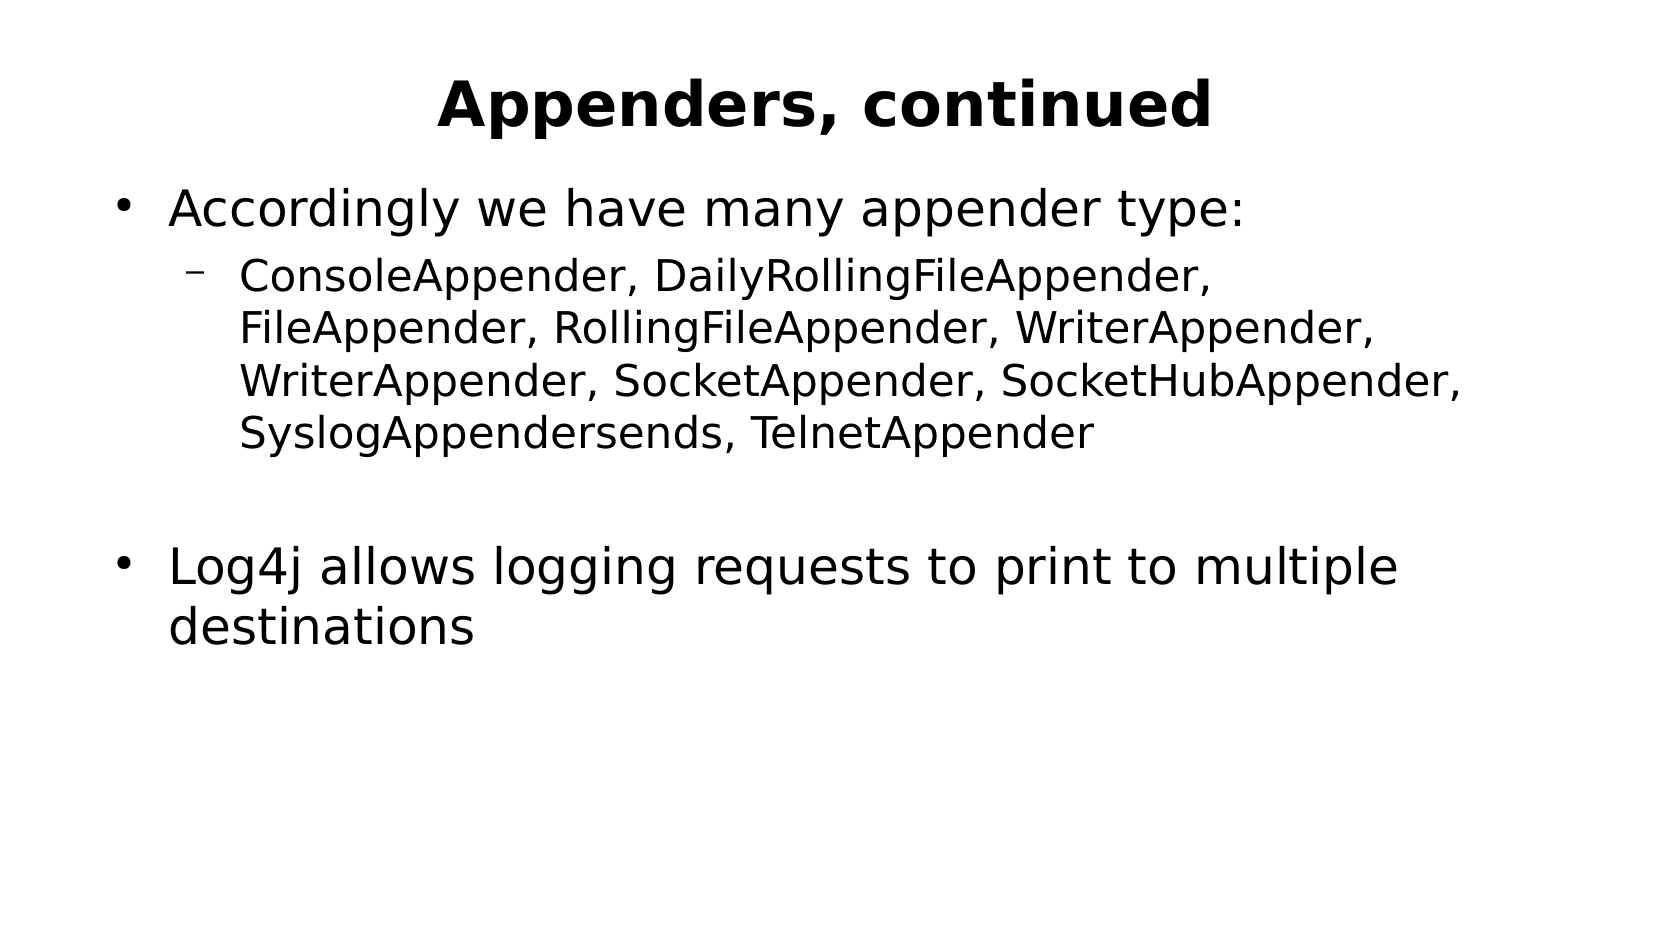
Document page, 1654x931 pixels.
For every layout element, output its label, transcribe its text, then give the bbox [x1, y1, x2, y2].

list Accordingly we have many appender type: ConsoleAppender, DailyRollingFileAppender, FileAppender, RollingFileAppender, WriterAppender, WriterAppender, SocketAppender, SocketHubAppender, SyslogAppendersends, TelnetAppender Log4j allows logging requests to print to multiple destinations [82, 168, 1538, 889]
title Appenders, continued [82, 36, 1571, 147]
